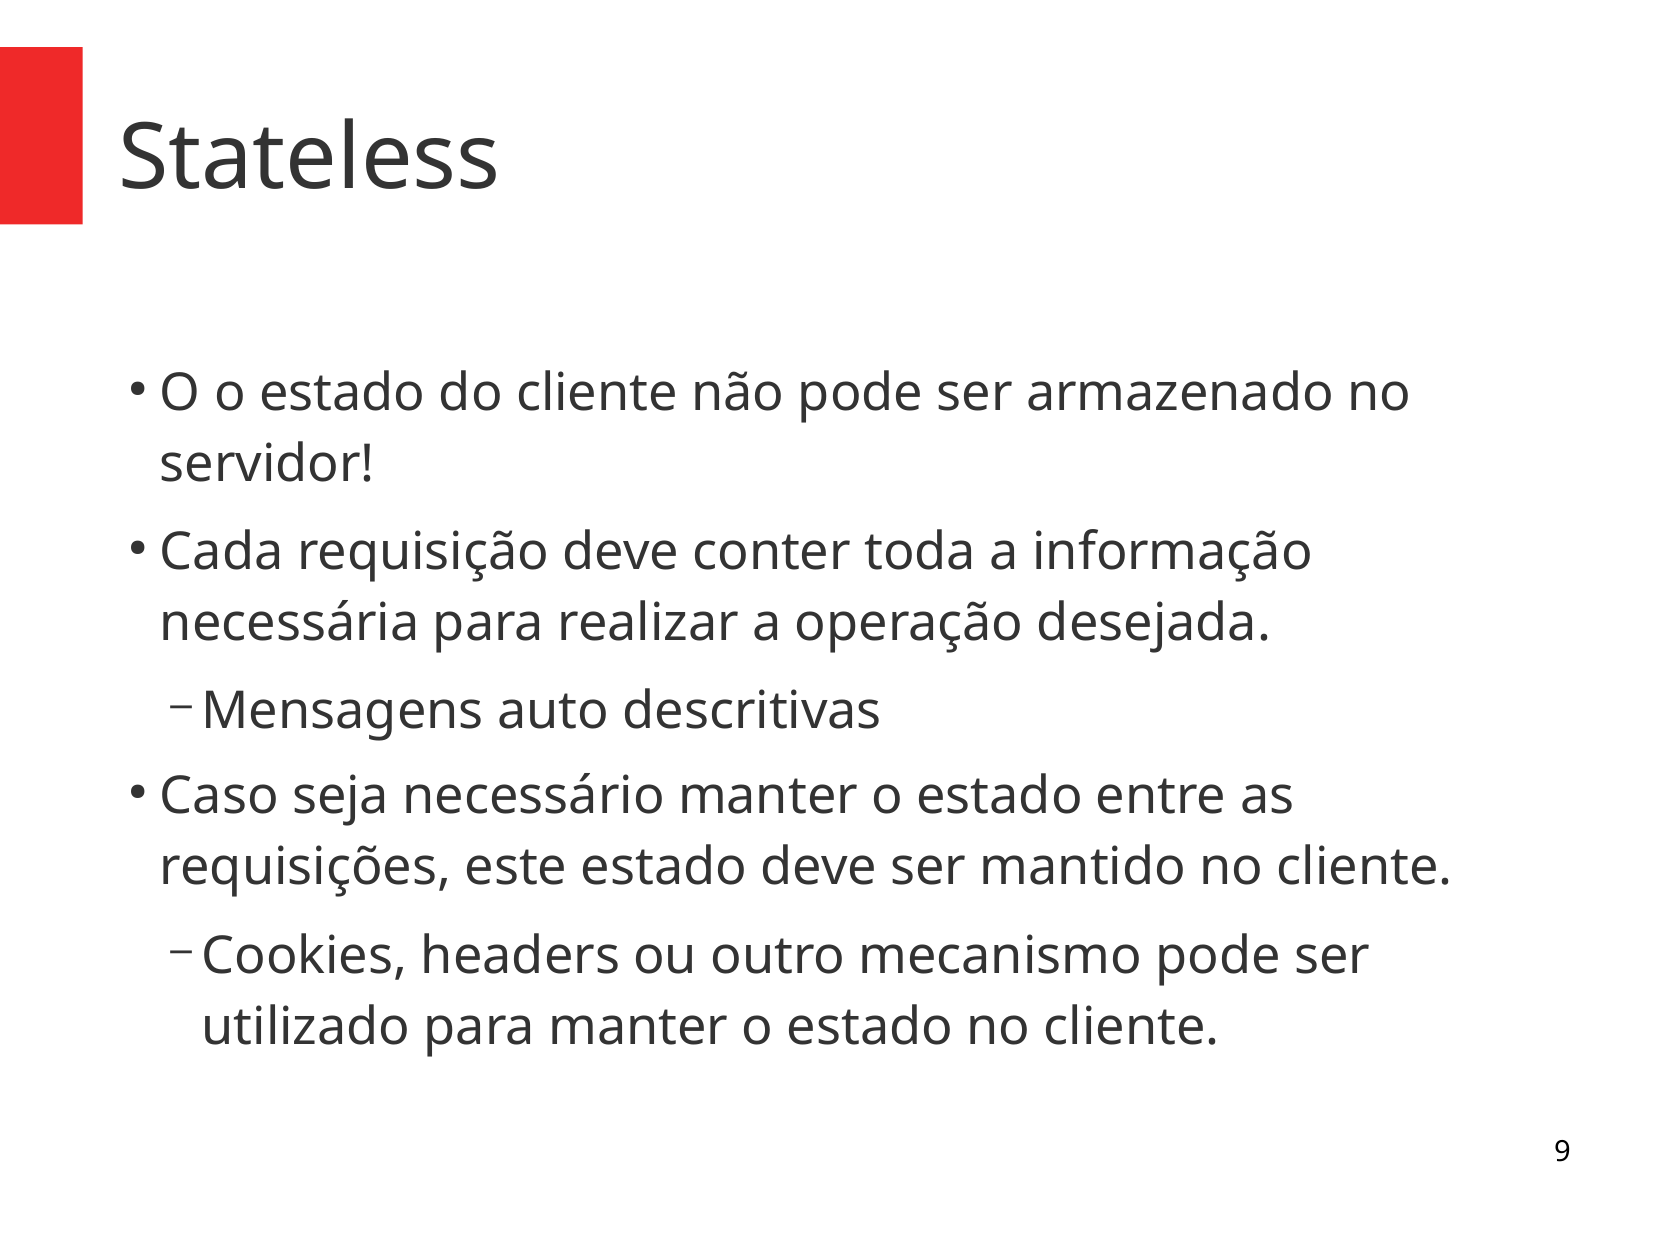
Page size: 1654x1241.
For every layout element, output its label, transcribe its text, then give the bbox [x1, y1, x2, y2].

title Stateless [118, 49, 1571, 257]
list O o estado do cliente não pode ser armazenado no servidor! Cada requisição deve conter toda a informação necessária para realizar a operação desejada. Mensagens auto descritivas Caso seja necessário manter o estado entre as requisições, este estado deve ser mantido no cliente. Cookies, headers ou outro mecanismo pode ser utilizado para manter o estado no cliente. [118, 354, 1536, 1074]
